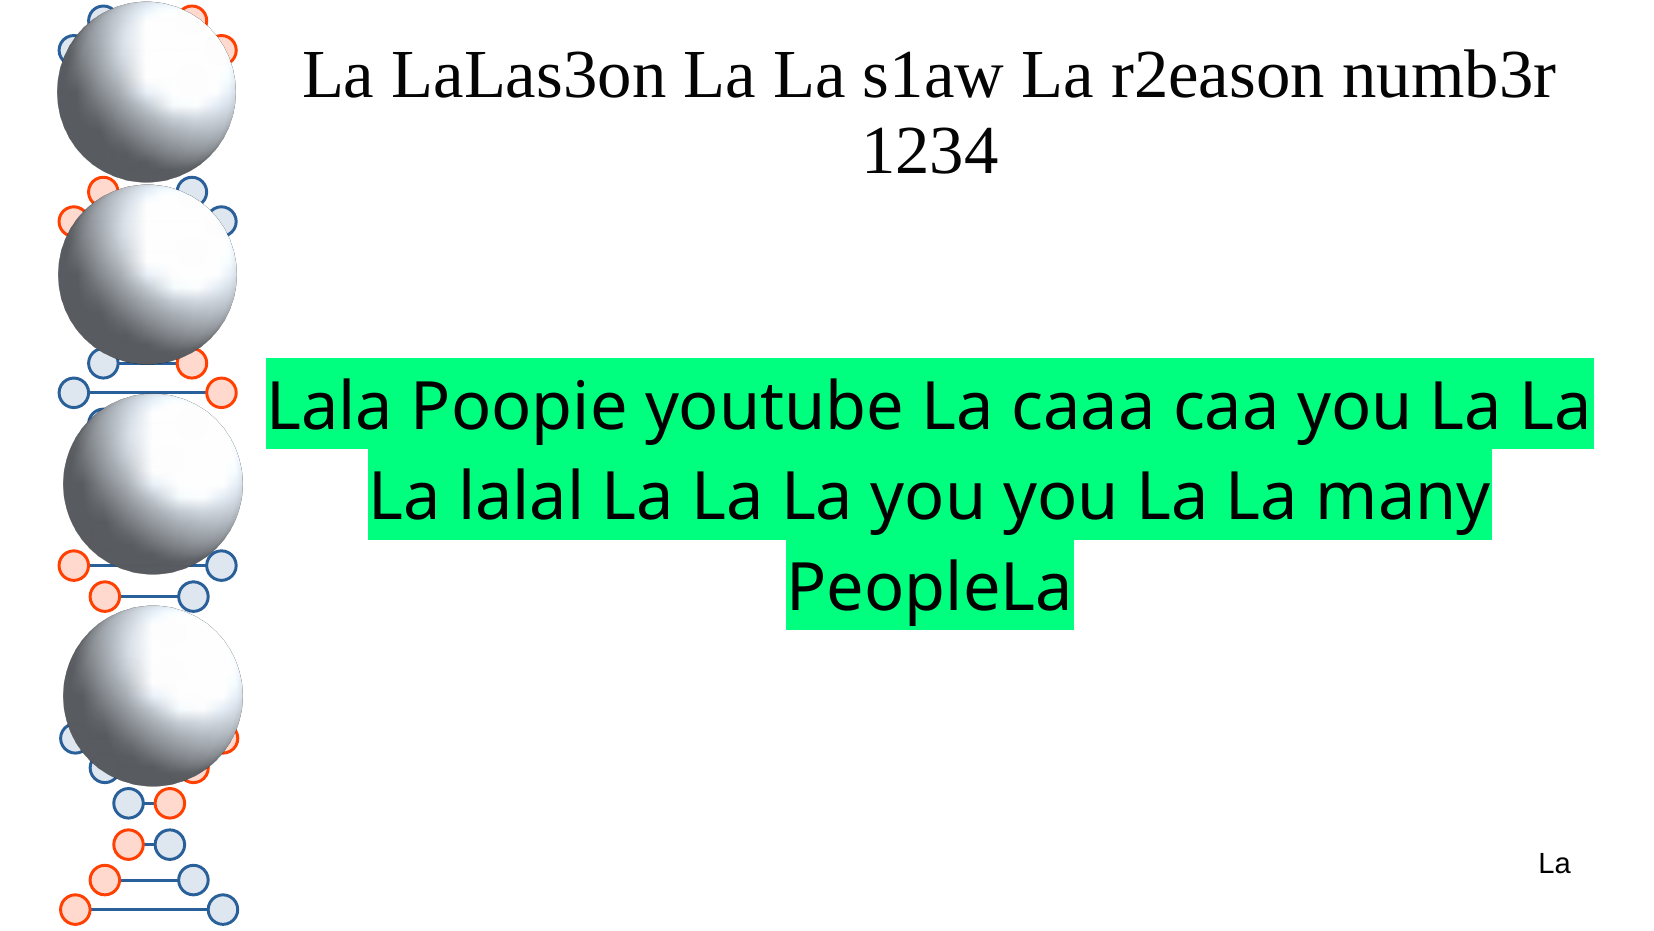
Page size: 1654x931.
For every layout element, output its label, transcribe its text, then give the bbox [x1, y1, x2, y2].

title La LaLas3on La La s1aw La r2eason numb3r 1234 [265, 35, 1595, 189]
subtitle Lala Poopie youtube La caaa caa you La La La lalal La La La you you La La many PeopleLa [265, 224, 1595, 764]
